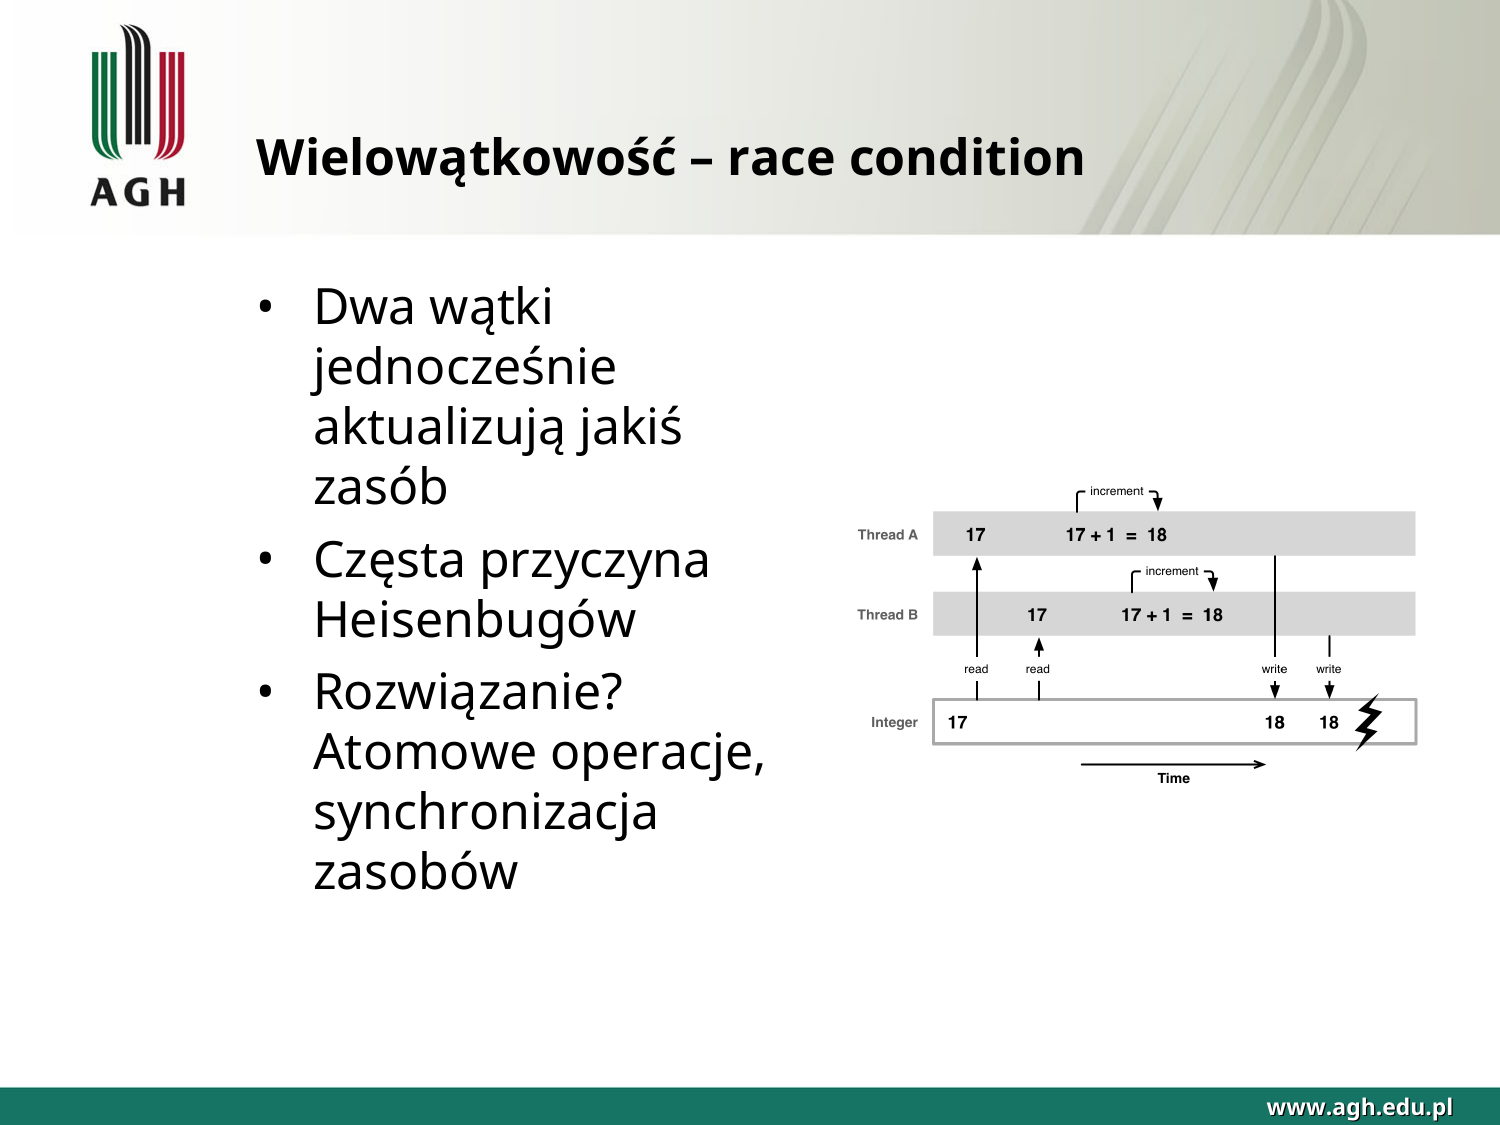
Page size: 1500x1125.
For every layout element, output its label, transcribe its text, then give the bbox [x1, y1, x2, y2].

list Dwa wątki jednocześnie aktualizują jakiś zasób Częsta przyczyna Heisenbugów Rozwiązanie? Atomowe operacje, synchronizacja zasobów [242, 267, 820, 1005]
picture [0, 0, 1500, 1125]
title Wielowątkowość – race condition [242, 78, 1425, 233]
text_box www.agh.edu.pl [1251, 1084, 1500, 1125]
